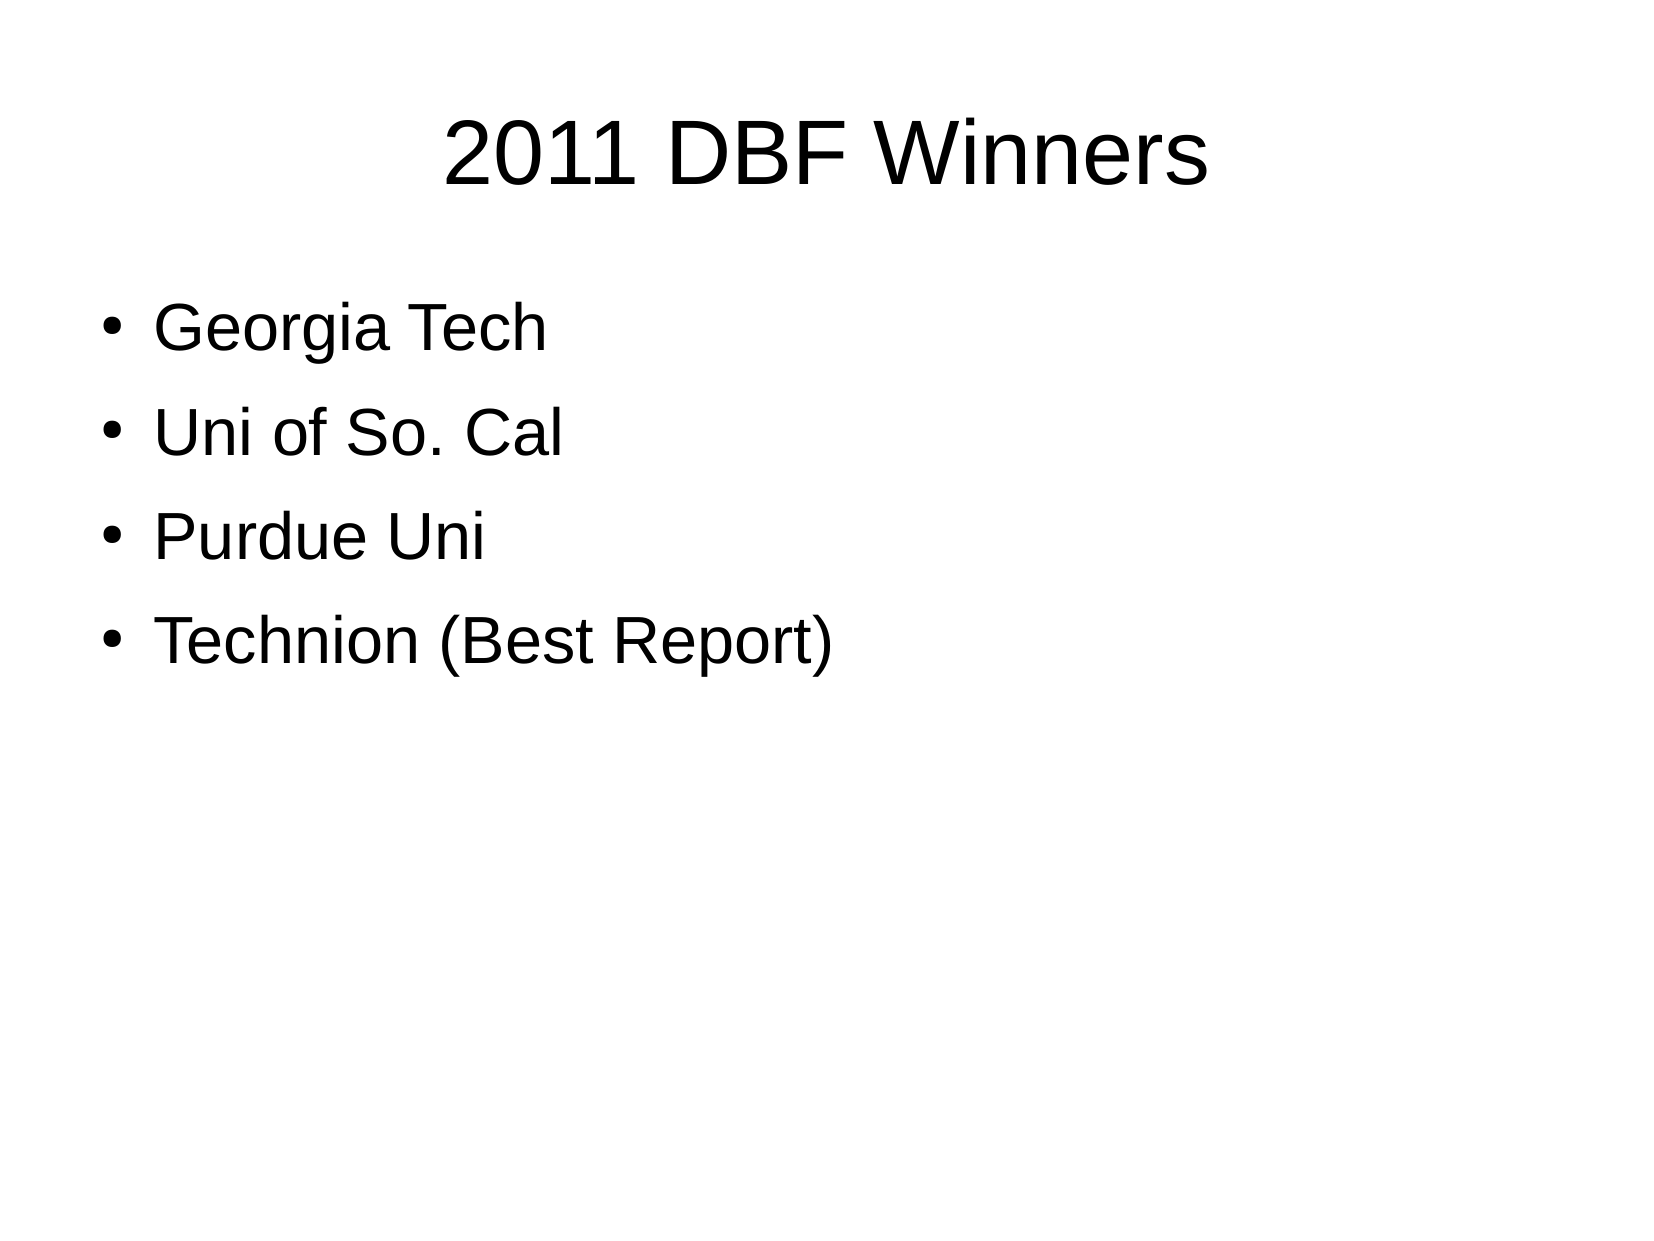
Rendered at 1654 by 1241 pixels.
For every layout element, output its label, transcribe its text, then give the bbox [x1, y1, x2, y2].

title 2011 DBF Winners [82, 49, 1571, 257]
list Georgia Tech Uni of So. Cal Purdue Uni Technion (Best Report) [82, 290, 1538, 1010]
